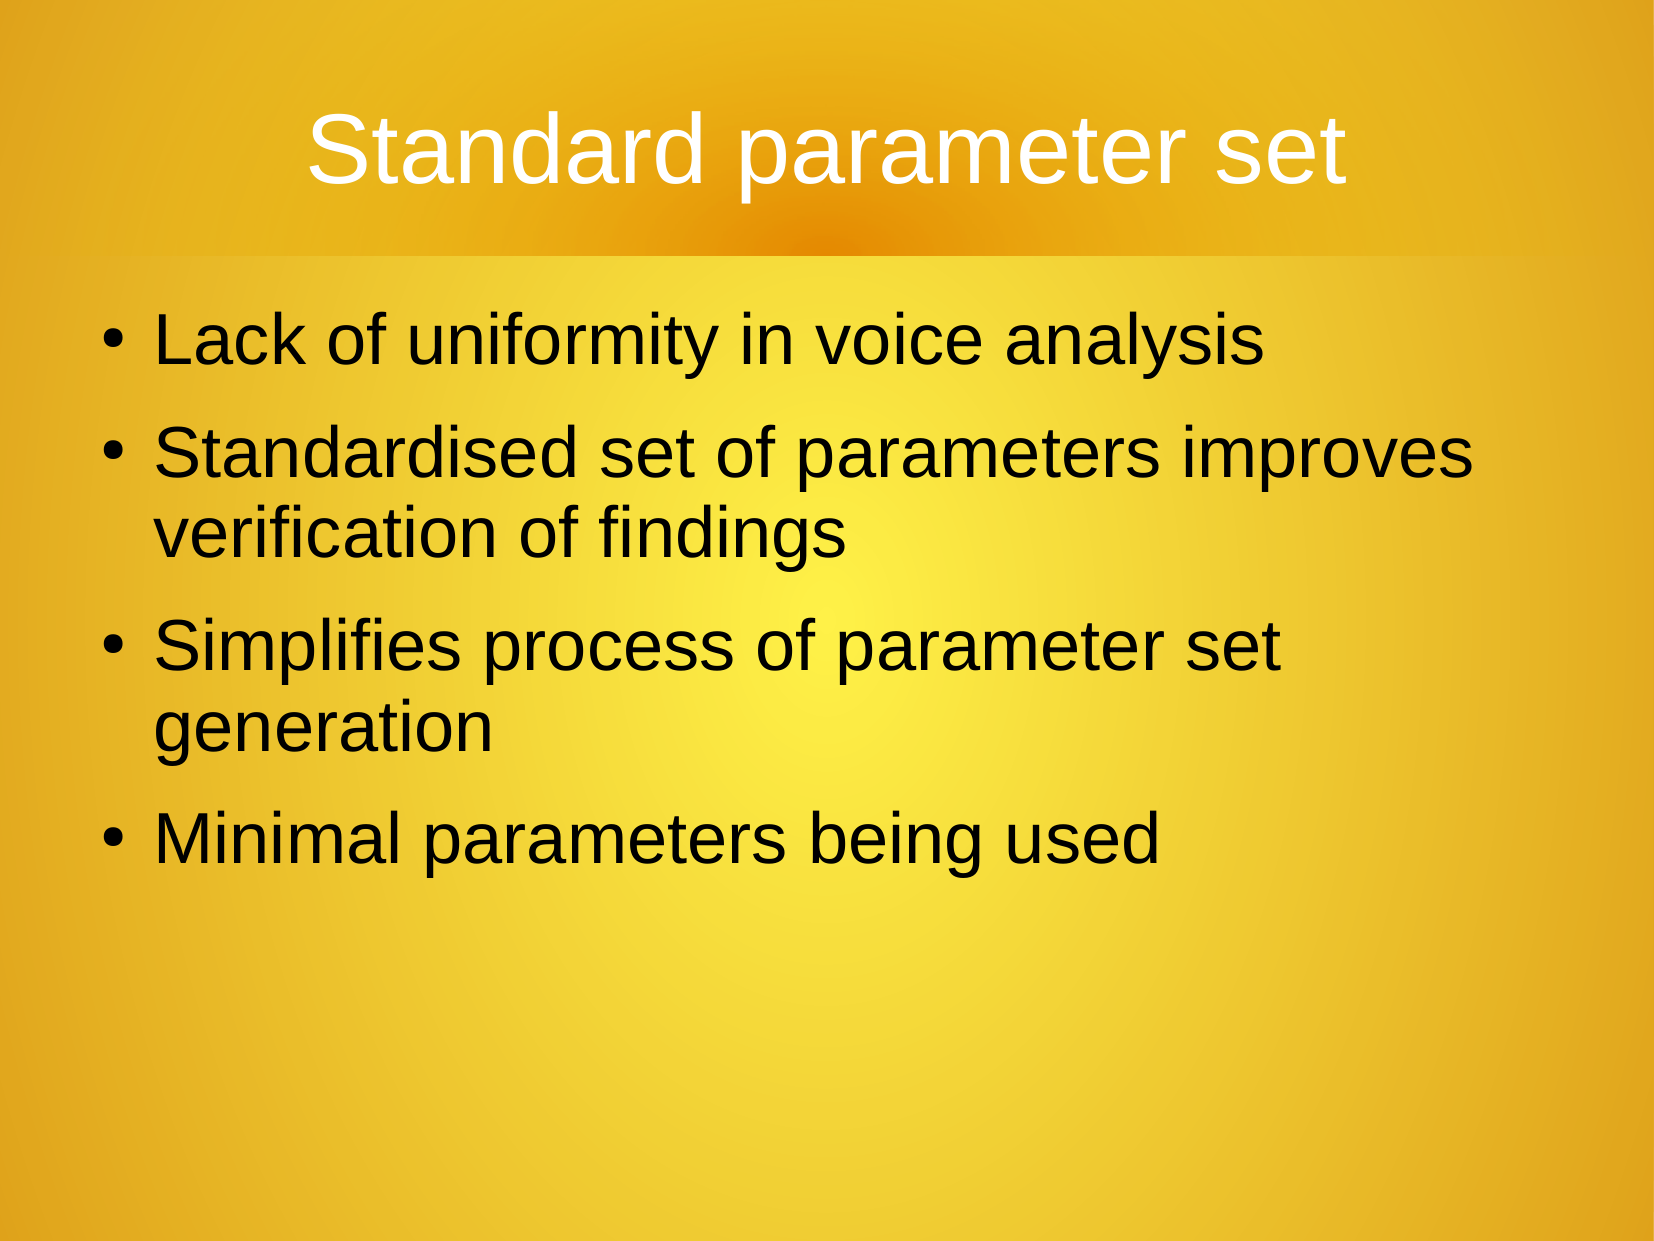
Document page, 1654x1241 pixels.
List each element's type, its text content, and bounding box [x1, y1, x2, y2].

list Lack of uniformity in voice analysis Standardised set of parameters improves verification of findings Simplifies process of parameter set generation Minimal parameters being used [82, 299, 1571, 1019]
title Standard parameter set [82, 47, 1571, 252]
